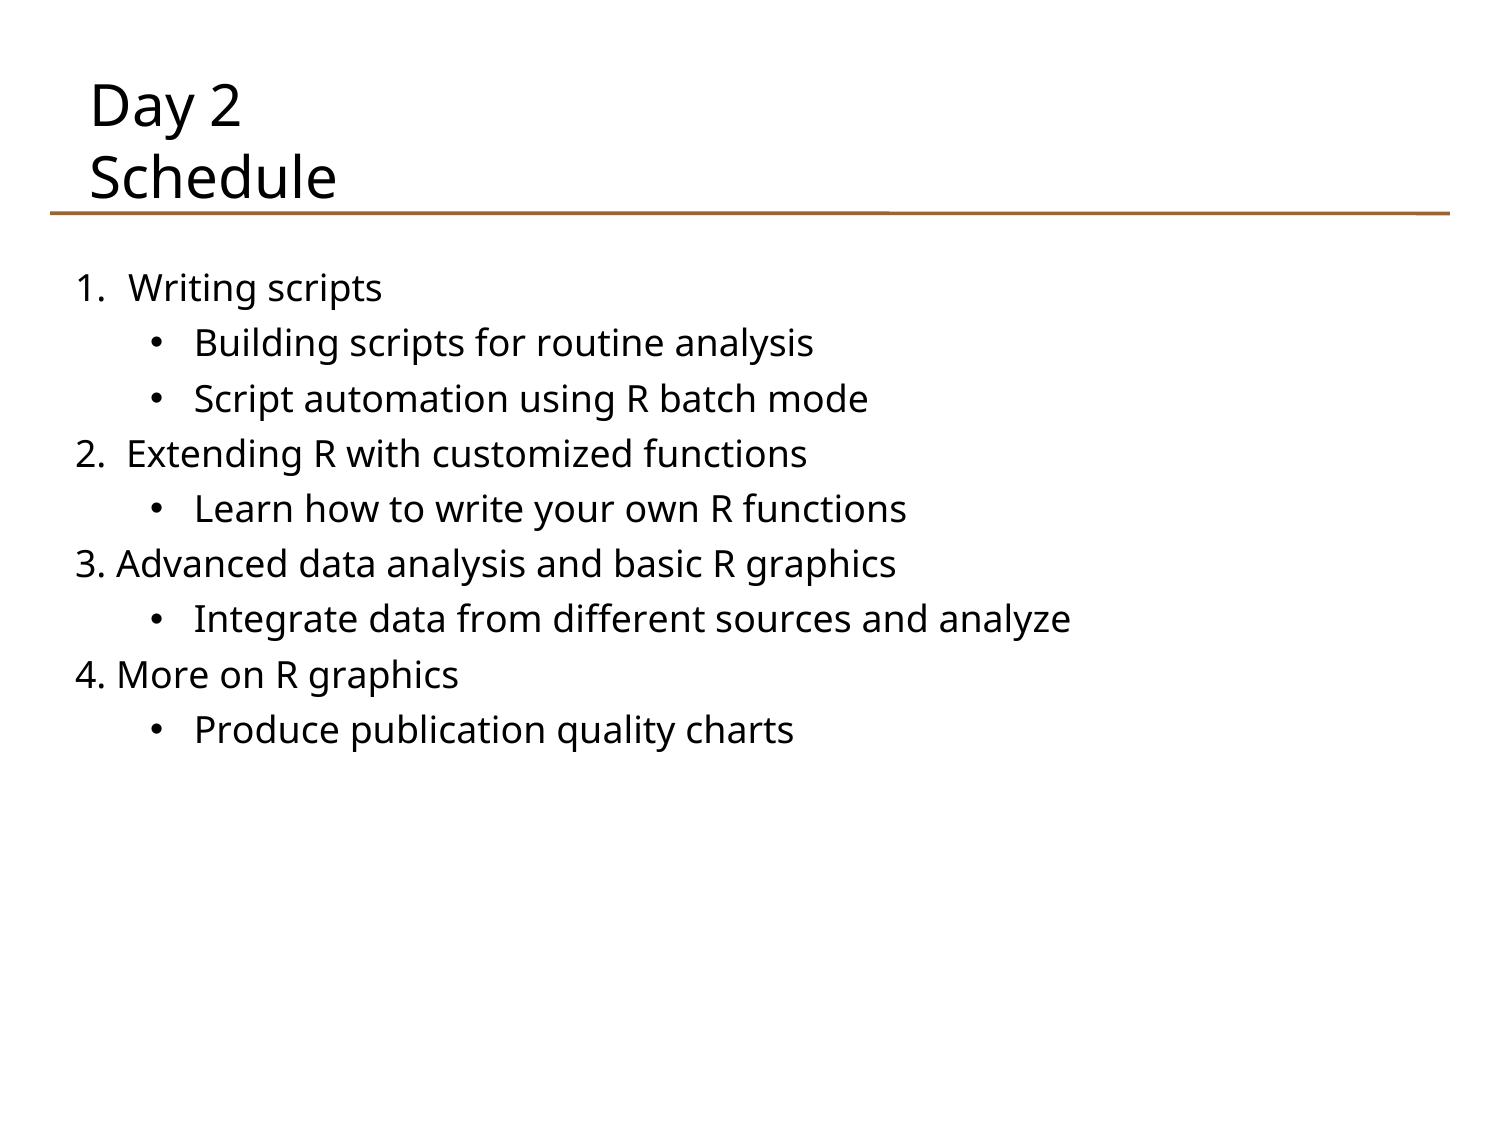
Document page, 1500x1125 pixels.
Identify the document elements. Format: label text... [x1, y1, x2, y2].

text_box Writing scripts Building scripts for routine analysis Script automation using R batch mode 2. Extending R with customized functions Learn how to write your own R functions 3. Advanced data analysis and basic R graphics Integrate data from different sources and analyze 4. More on R graphics Produce publication quality charts [75, 263, 1425, 1028]
text_box Day 2 Schedule [75, 44, 1425, 233]
